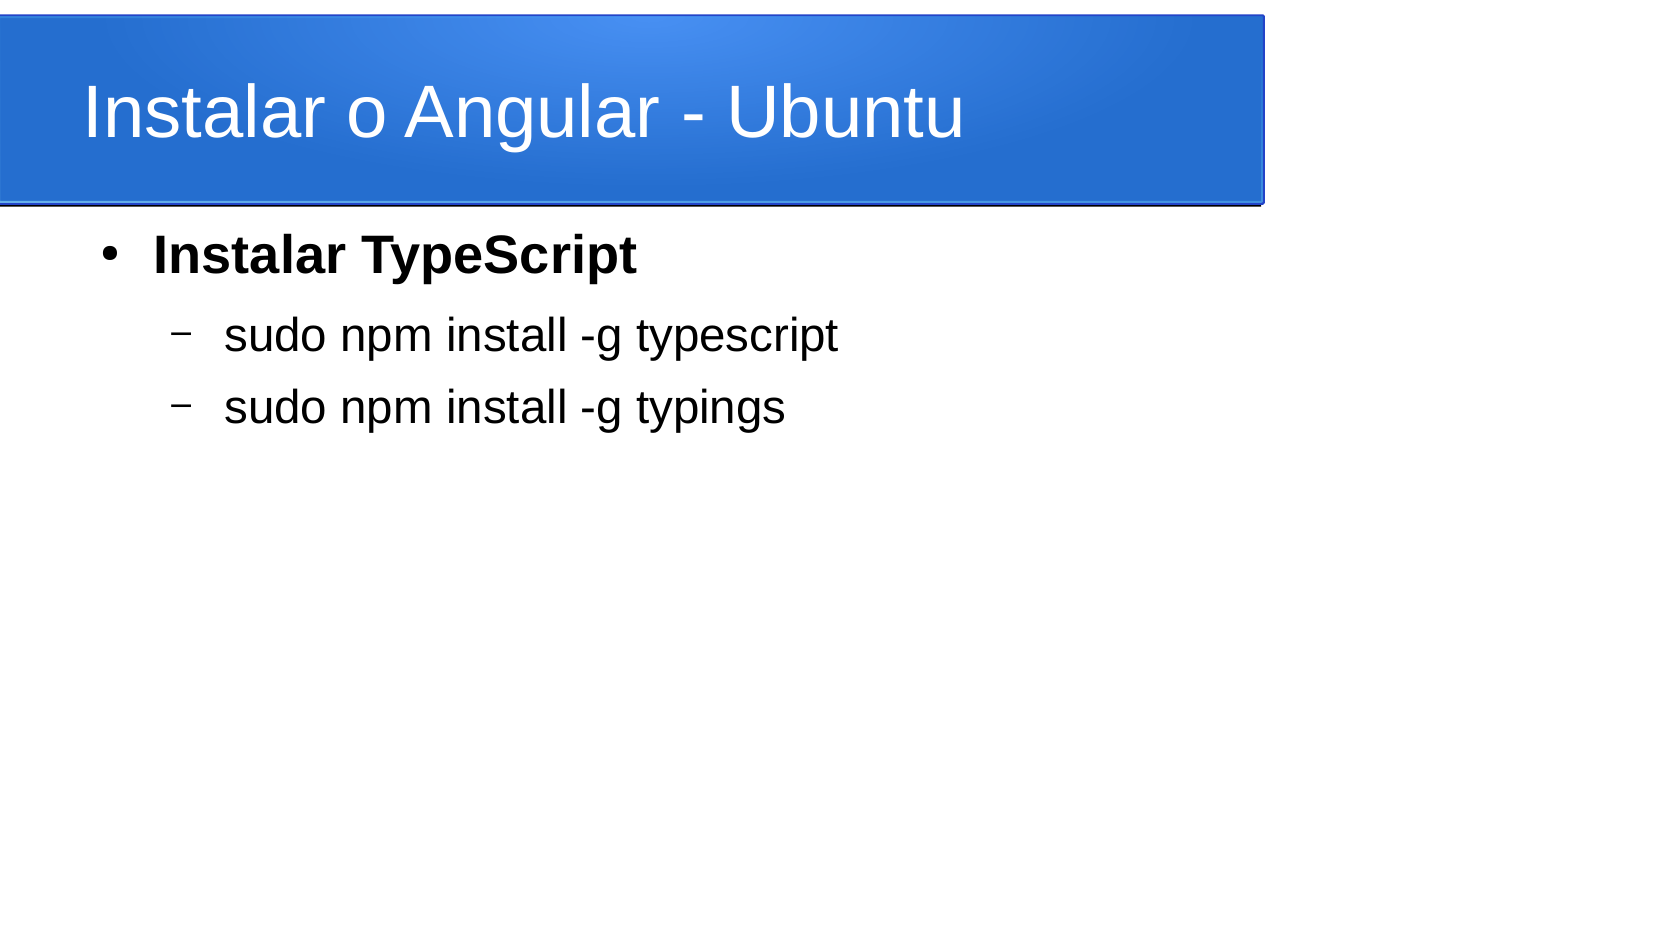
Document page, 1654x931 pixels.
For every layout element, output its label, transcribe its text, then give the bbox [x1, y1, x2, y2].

list Instalar TypeScript sudo npm install -g typescript sudo npm install -g typings [82, 224, 1571, 764]
title Instalar o Angular - Ubuntu [82, 35, 1235, 189]
